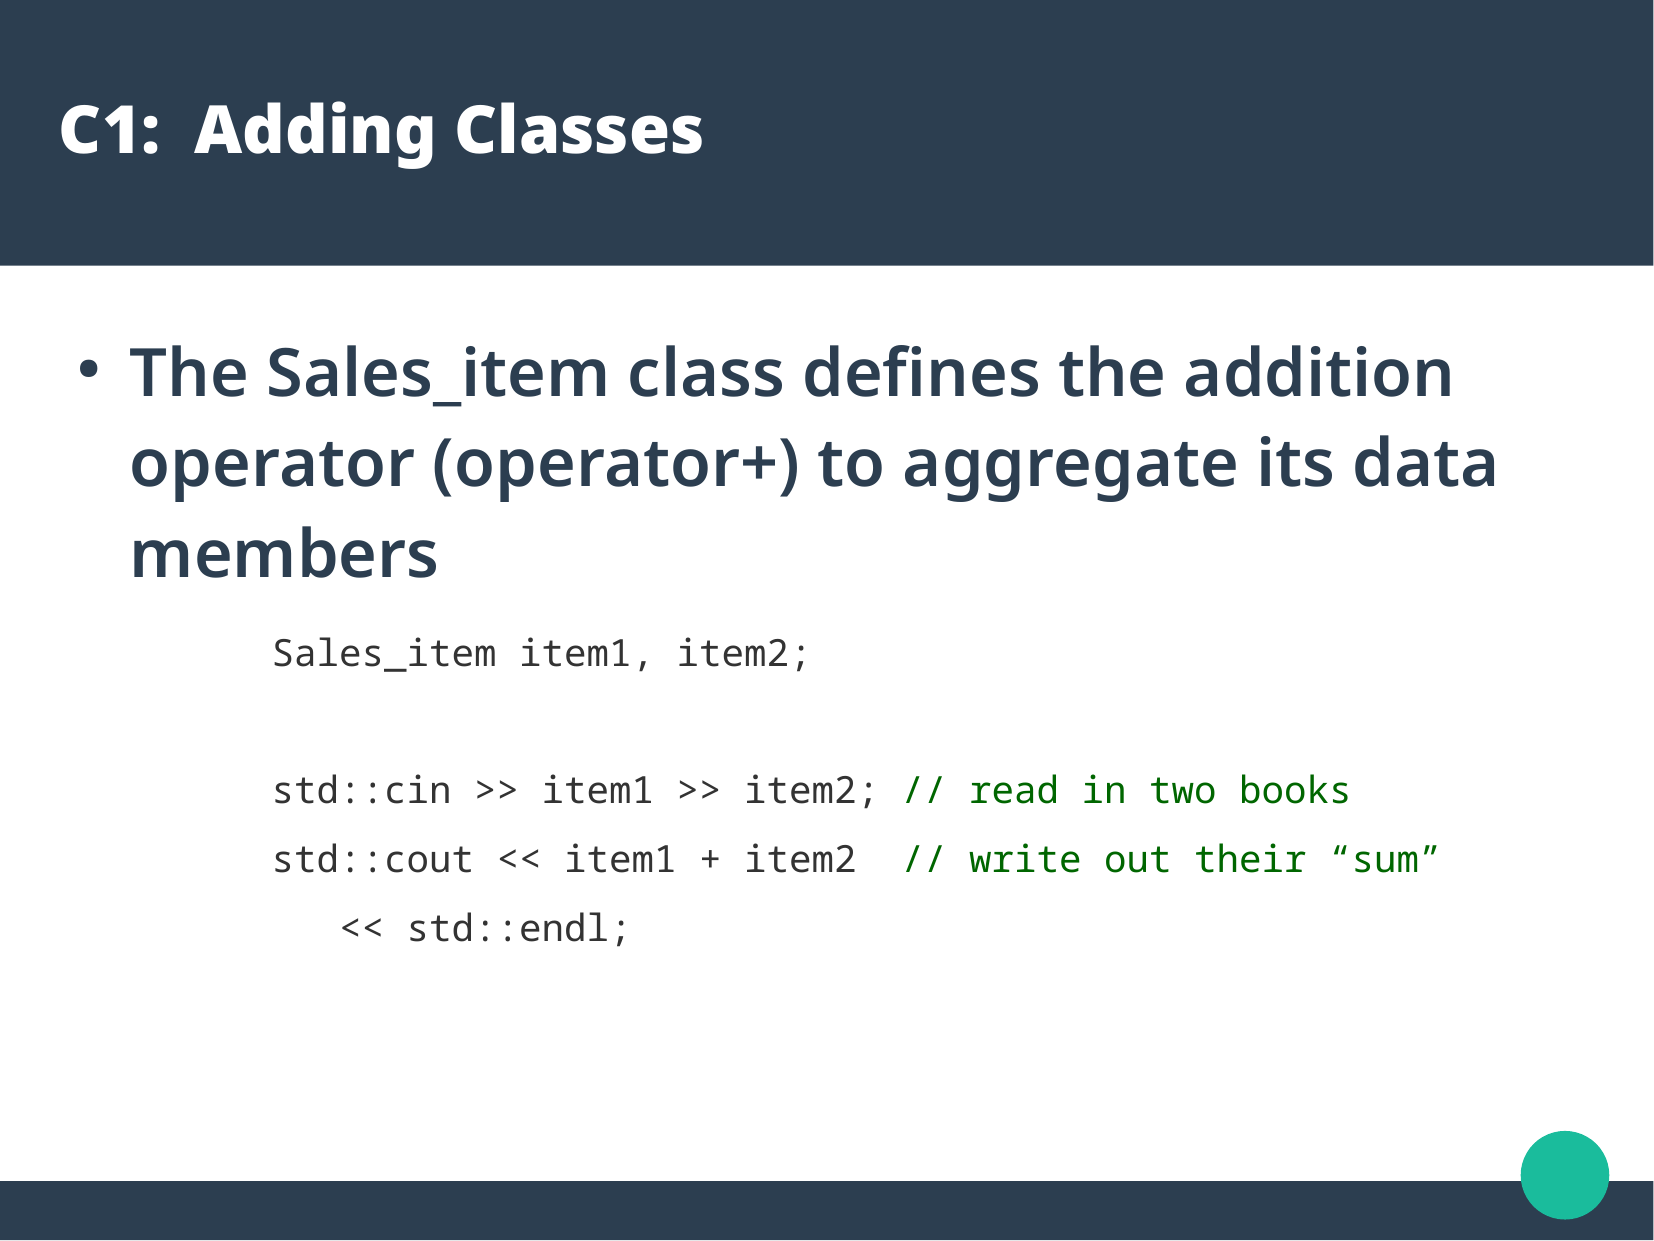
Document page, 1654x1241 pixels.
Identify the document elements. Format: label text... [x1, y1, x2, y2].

list The Sales_item class defines the addition operator (operator+) to aggregate its data members Sales_item item1, item2; std::cin >> item1 >> item2; // read in two books std::cout << item1 + item2 // write out their “sum” << std::endl; [59, 324, 1595, 1152]
title C1: Adding Classes [59, 49, 1595, 207]
